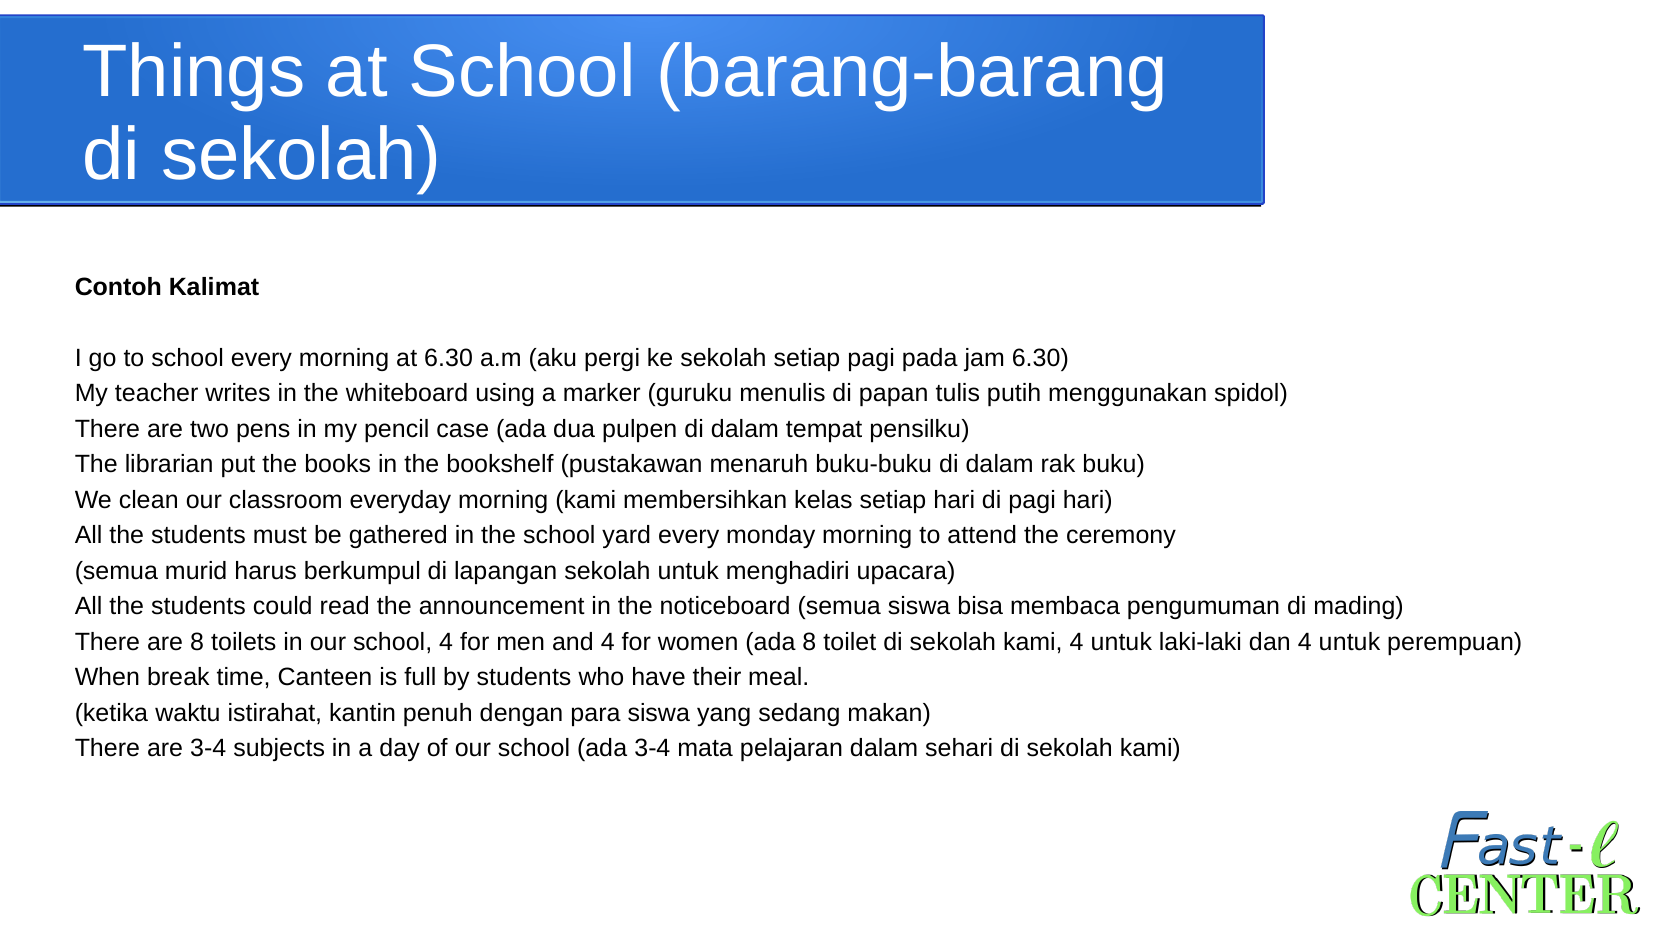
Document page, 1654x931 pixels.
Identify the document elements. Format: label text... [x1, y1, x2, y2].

title Things at School (barang-barang di sekolah) [82, 29, 1235, 196]
picture [1410, 811, 1641, 919]
text_box Contoh Kalimat I go to school every morning at 6.30 a.m (aku pergi ke sekolah setiap pagi pada jam 6.30) My teacher writes in the whiteboard using a marker (guruku menulis di papan tulis putih menggunakan spidol) There are two pens in my pencil case (ada dua pulpen di dalam tempat pensilku) The librarian put the books in the bookshelf (pustakawan menaruh buku-buku di dalam rak buku) We clean our classroom everyday morning (kami membersihkan kelas setiap hari di pagi hari) All the students must be gathered in the school yard every monday morning to attend the ceremony (semua murid harus berkumpul di lapangan sekolah untuk menghadiri upacara) All the students could read the announcement in the noticeboard (semua siswa bisa membaca pengumuman di mading) There are 8 toilets in our school, 4 for men and 4 for women (ada 8 toilet di sekolah kami, 4 untuk laki-laki dan 4 untuk perempuan) When break time, Canteen is full by students who have their meal. (ketika waktu istirahat, kantin penuh dengan para siswa yang sedang makan) There are 3-4 subjects in a day of our school (ada 3-4 mata pelajaran dalam sehari di sekolah kami) [60, 265, 1576, 833]
